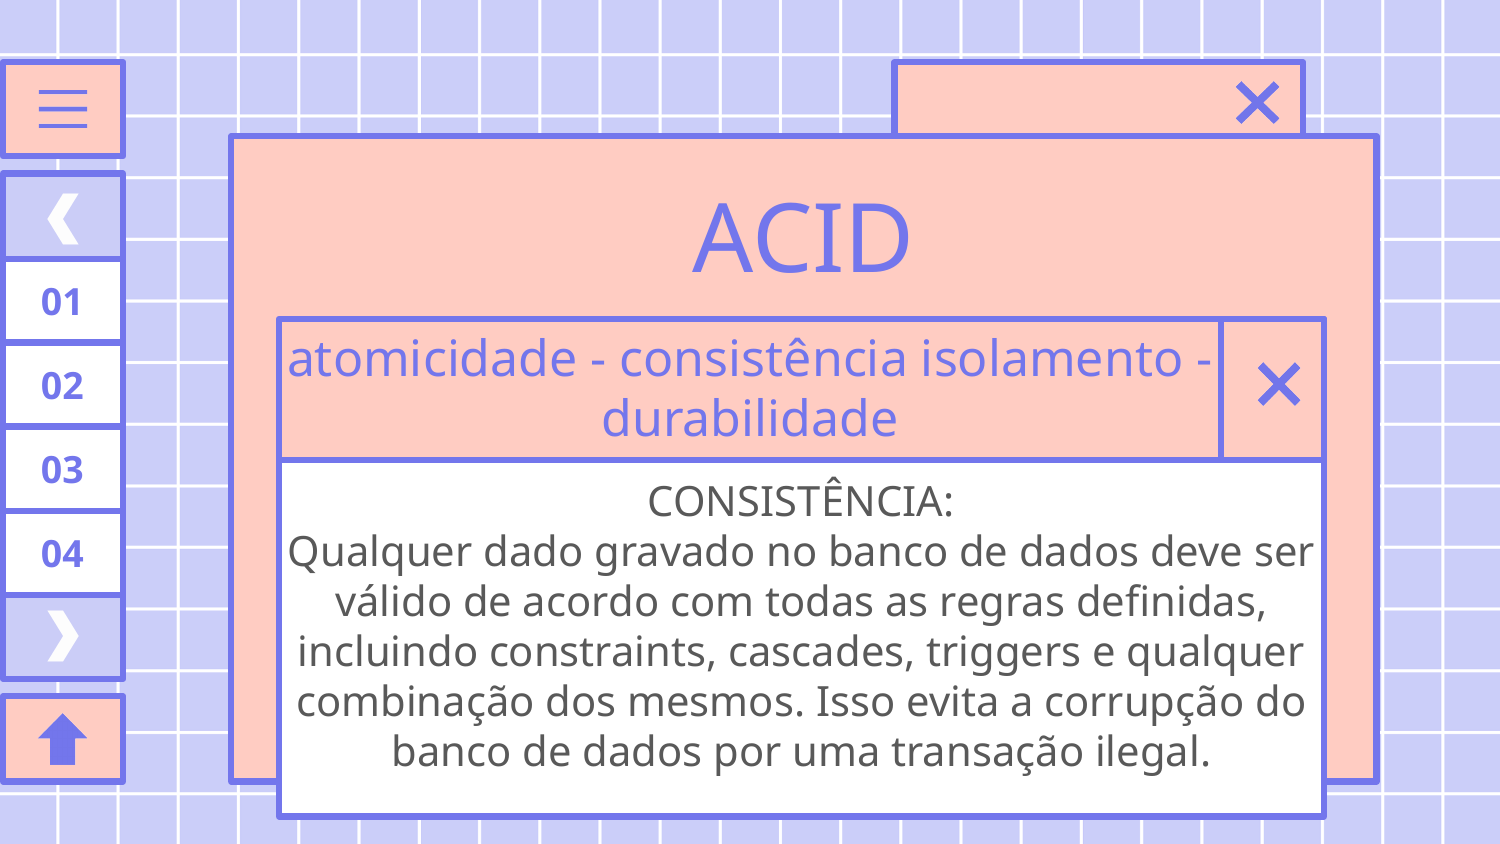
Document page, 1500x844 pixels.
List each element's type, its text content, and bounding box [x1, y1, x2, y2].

text_box 04 [20, 533, 104, 572]
picture [38, 90, 88, 128]
text_box 02 [20, 365, 104, 403]
text_box 01 [20, 281, 104, 319]
subtitle CONSISTÊNCIA: Qualquer dado gravado no banco de dados deve ser válido de acordo com todas as regras definidas, incluindo constraints, cascades, triggers e qualquer combinação dos mesmos. Isso evita a corrupção do banco de dados por uma transação ilegal. [278, 533, 1325, 817]
picture [37, 713, 87, 765]
text_box [278, 318, 1325, 533]
text_box 03 [20, 449, 104, 487]
picture [38, 610, 88, 662]
title ACID [421, 172, 1187, 298]
picture [0, 0, 1500, 844]
title atomicidade - consistência isolamento - durabilidade [280, 324, 1220, 450]
picture [38, 193, 88, 245]
